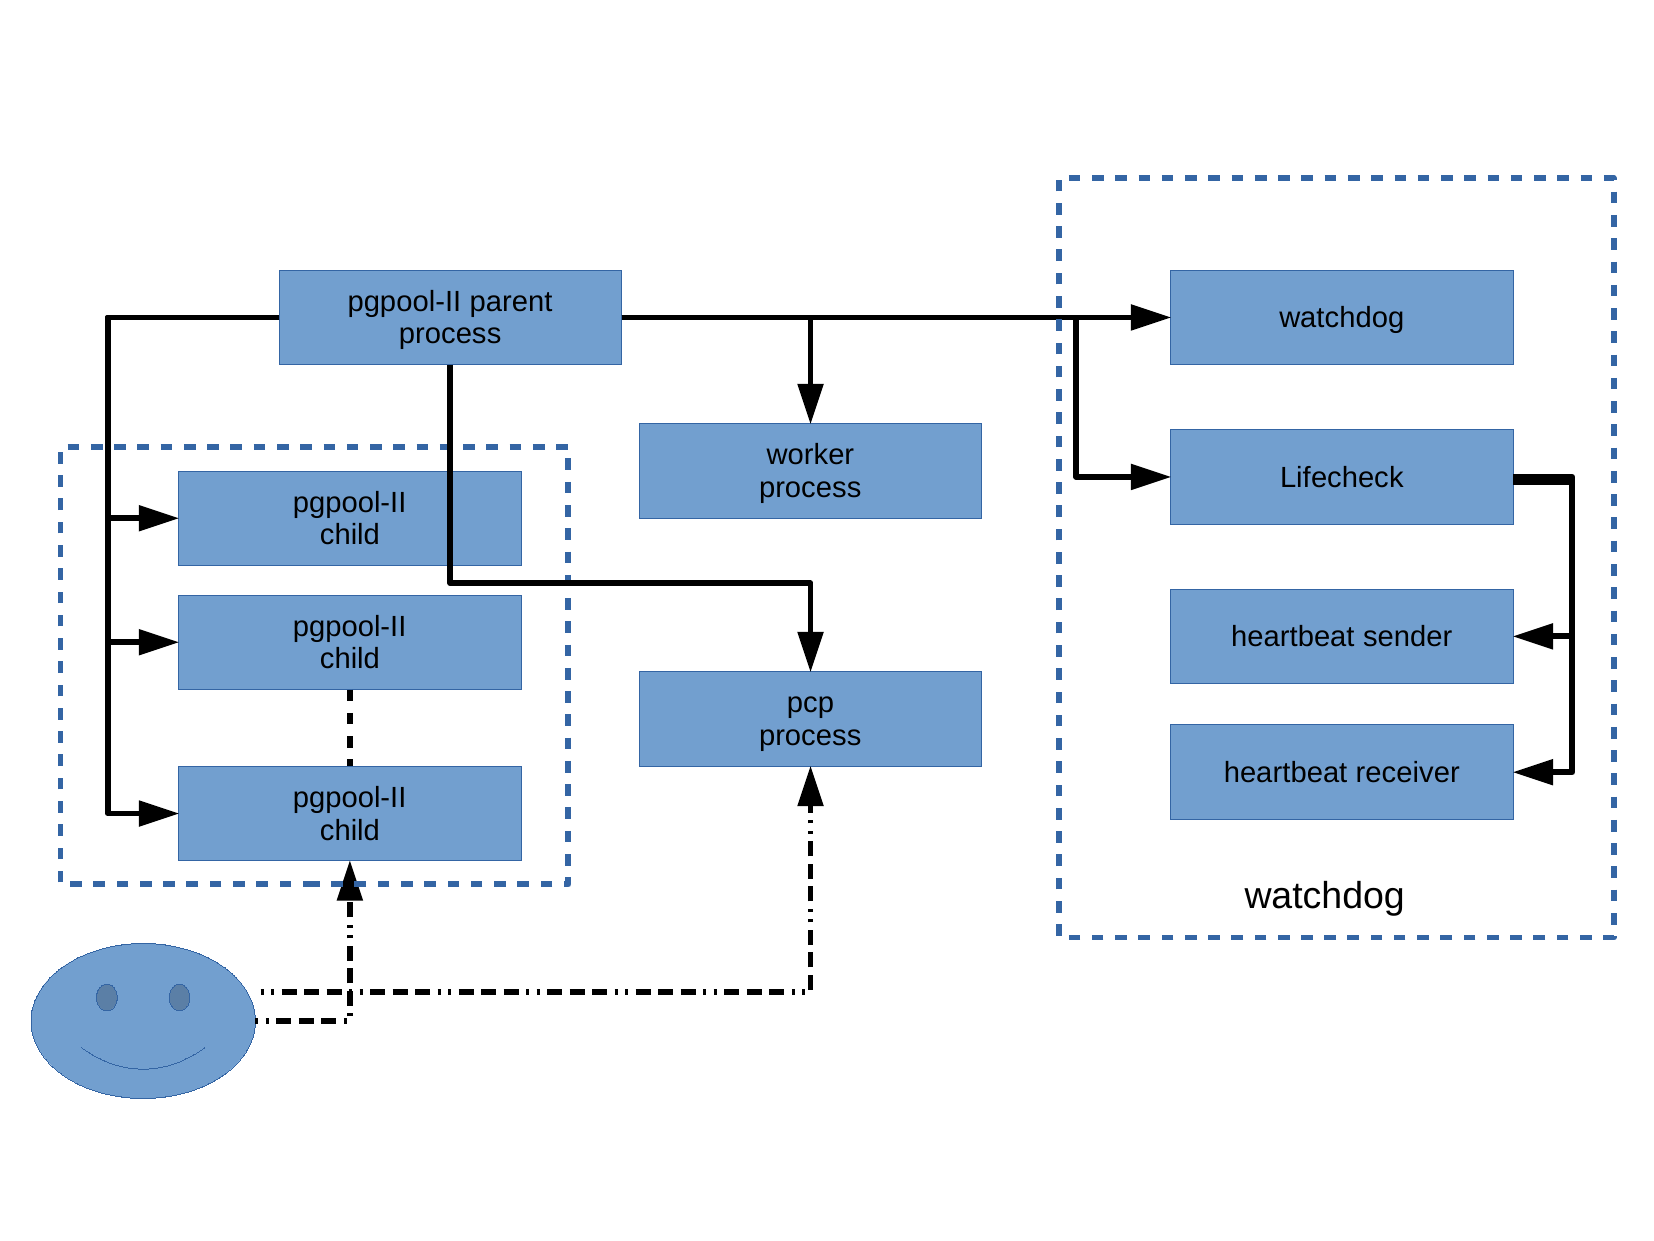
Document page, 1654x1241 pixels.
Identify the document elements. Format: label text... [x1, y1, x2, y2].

text_box pgpool-II child [178, 471, 447, 566]
text_box [31, 943, 256, 1099]
text_box heartbeat sender [1170, 589, 1514, 684]
text_box heartbeat receiver [1170, 724, 1514, 820]
text_box worker process [639, 423, 982, 519]
text_box pgpool-II parent process [279, 270, 622, 365]
text_box watchdog [1229, 866, 1432, 920]
text_box Lifecheck [1170, 429, 1514, 525]
text_box pcp process [639, 671, 982, 767]
text_box pgpool-II child [178, 766, 522, 861]
text_box watchdog [1170, 270, 1514, 365]
text_box pgpool-II child [178, 595, 522, 690]
text_box pgpool-II child [453, 471, 522, 566]
